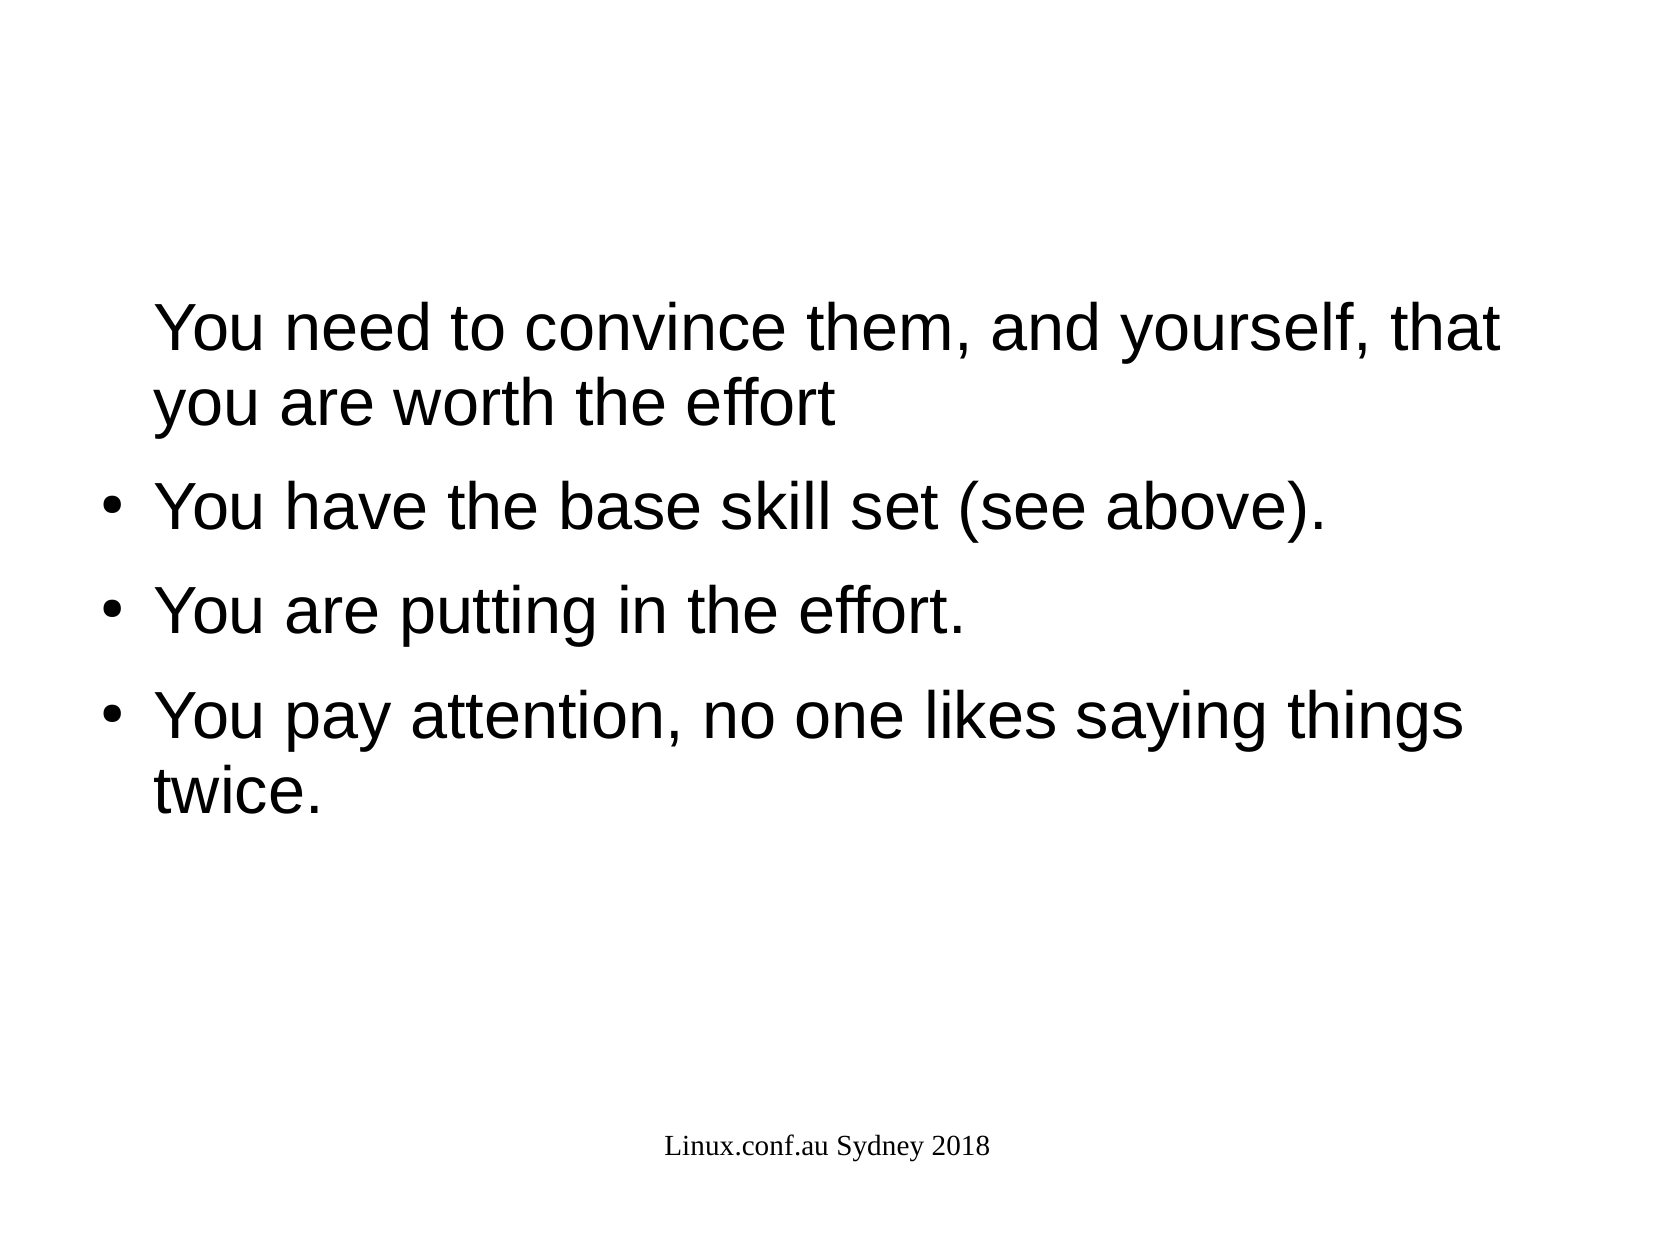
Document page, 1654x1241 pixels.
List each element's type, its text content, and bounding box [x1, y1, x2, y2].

list You need to convince them, and yourself, that you are worth the effort You have the base skill set (see above). You are putting in the effort. You pay attention, no one likes saying things twice. [82, 290, 1571, 1010]
